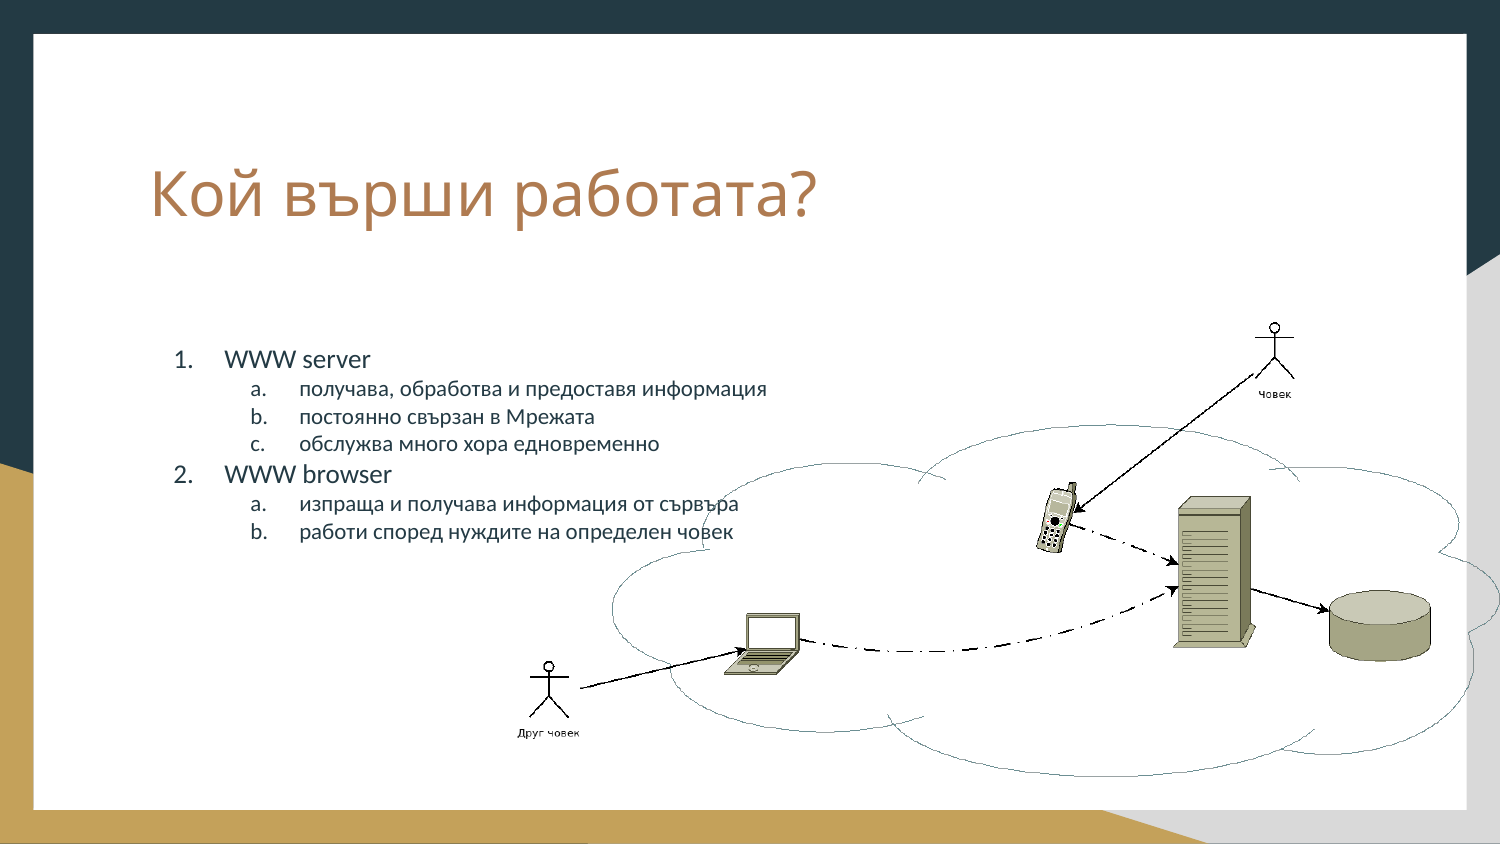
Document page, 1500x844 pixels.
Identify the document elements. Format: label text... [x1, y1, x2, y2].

list WWW server получава, обработва и предоставя информация постоянно свързан в Мрежата обслужва много хора едновременно WWW browser изпраща и получава информация от сървъра работи според нуждите на определен човек [134, 326, 517, 729]
picture [517, 311, 1500, 777]
title Кой върши работата? [134, 138, 1366, 296]
